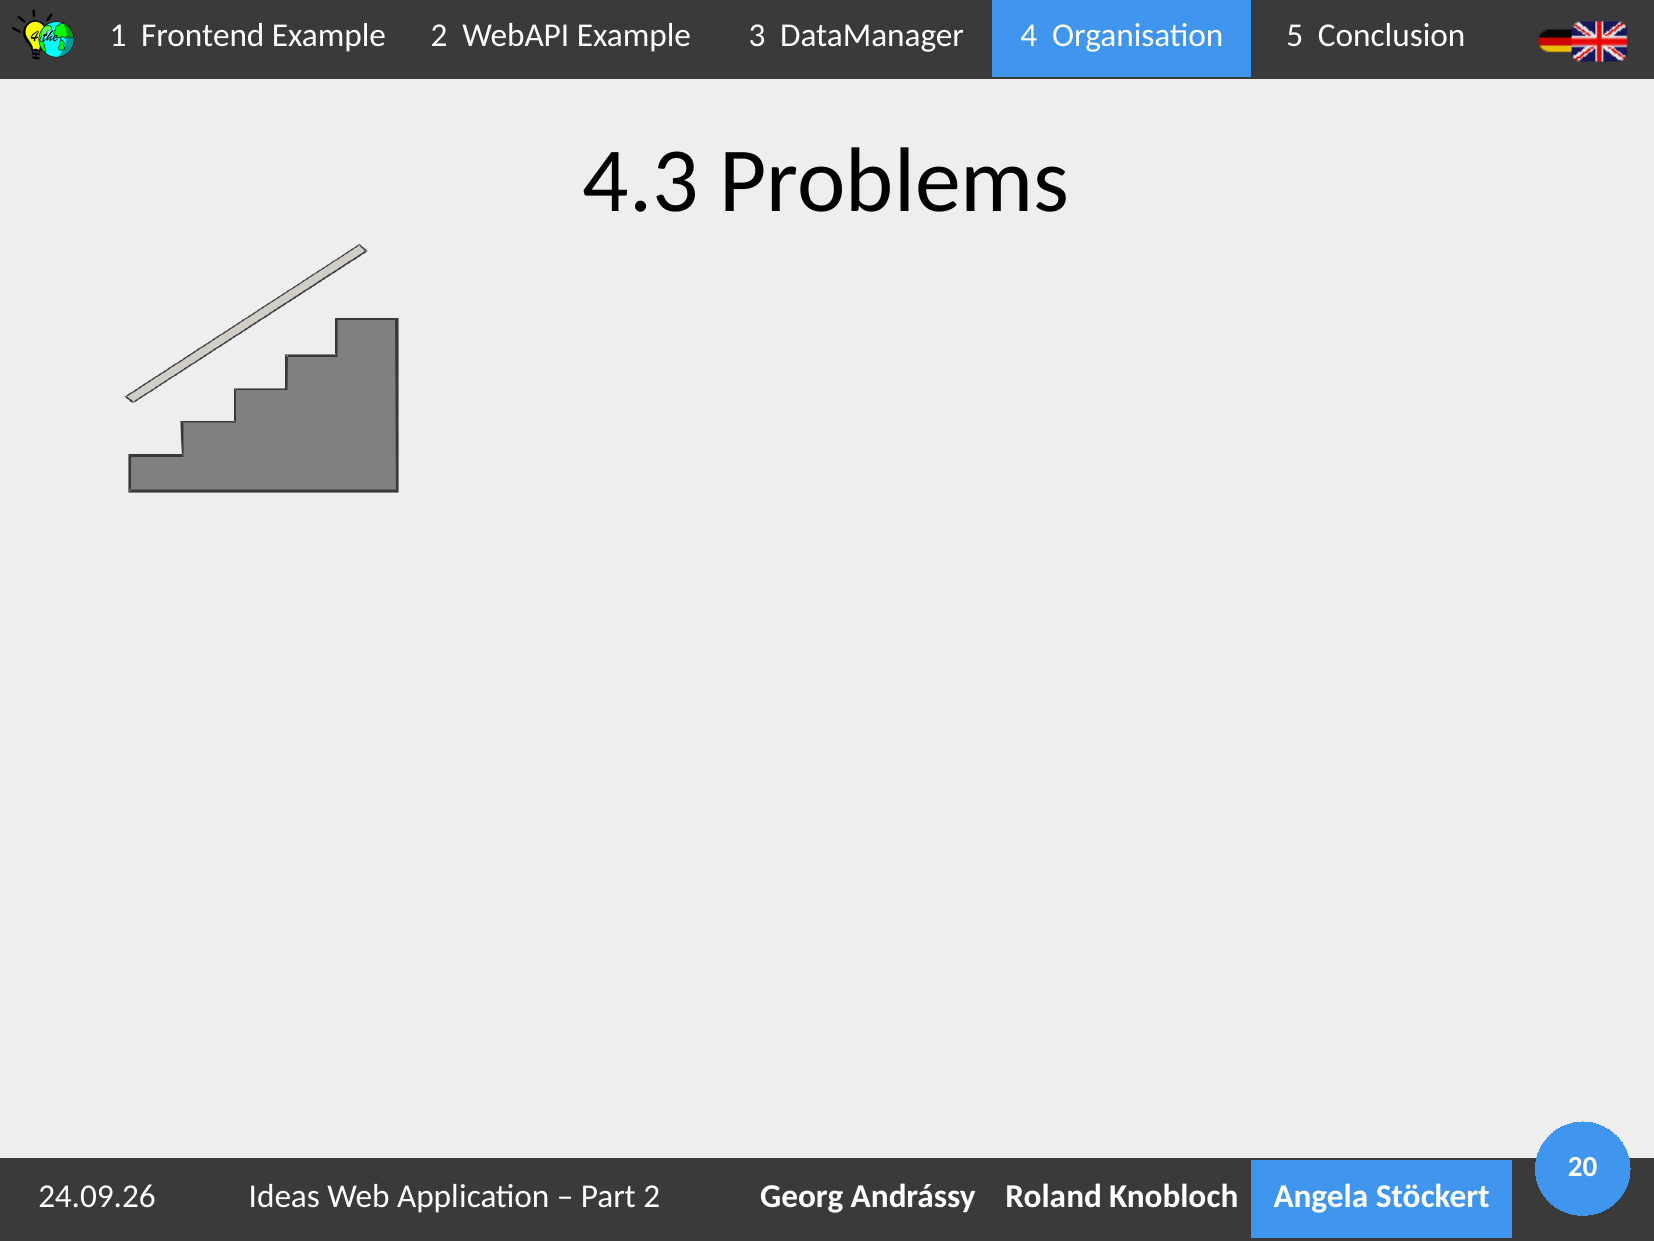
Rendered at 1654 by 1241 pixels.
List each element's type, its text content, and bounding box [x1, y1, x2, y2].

text_box 5 Conclusion [1251, 0, 1501, 77]
text_box Roland Knobloch [992, 1160, 1251, 1238]
text_box Angela Stöckert [1251, 1160, 1512, 1238]
picture [124, 230, 420, 526]
text_box 1 Frontend Example [94, 0, 401, 77]
picture [1536, 18, 1629, 64]
picture [2, 0, 83, 79]
text_box 2 WebAPI Example [401, 0, 720, 77]
text_box Ideas Web Application – Part 2 [242, 1160, 668, 1238]
text_box 3 DataManager [720, 0, 992, 77]
text_box Georg Andrássy [744, 1160, 992, 1238]
title 4.3 Problems [82, 106, 1571, 272]
text_box 4 Organisation [992, 0, 1251, 77]
